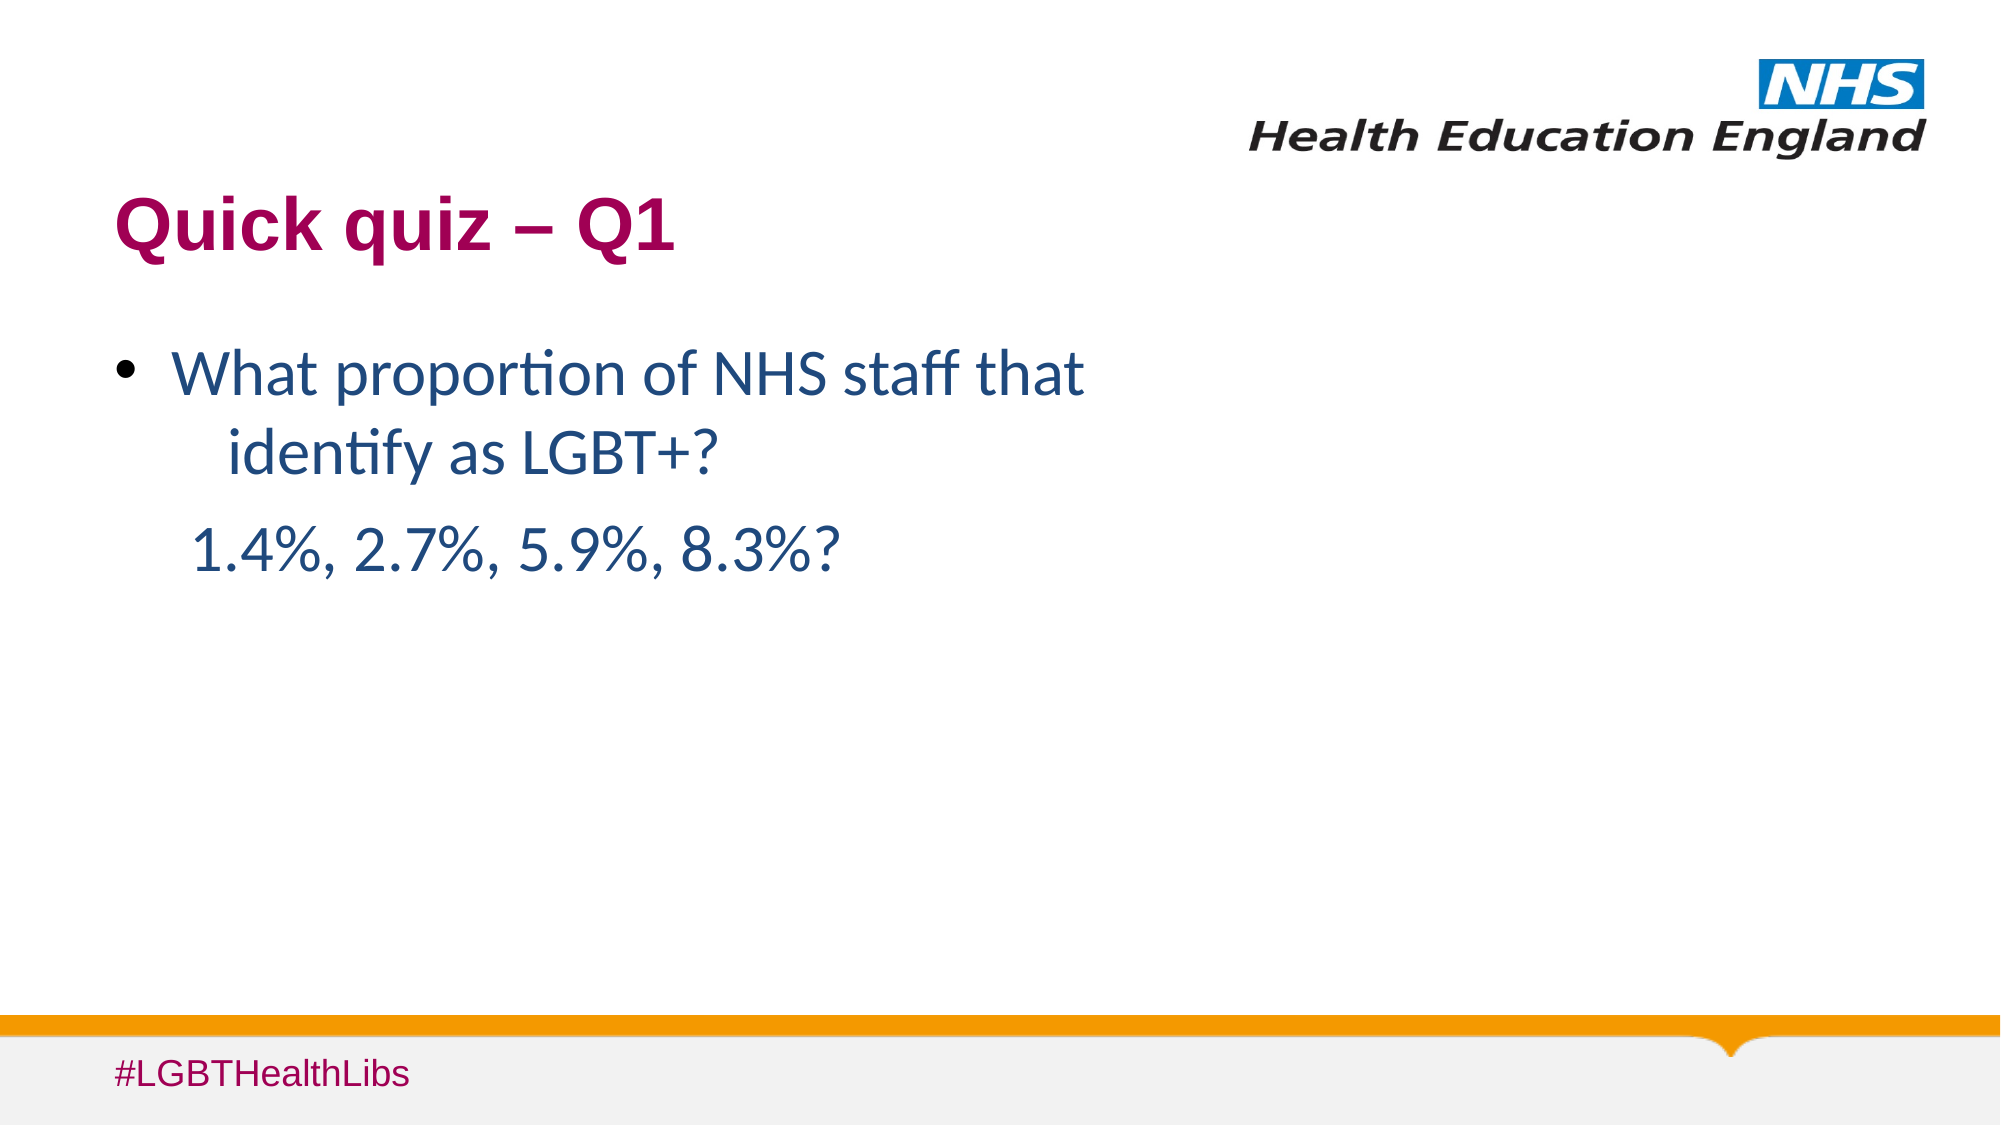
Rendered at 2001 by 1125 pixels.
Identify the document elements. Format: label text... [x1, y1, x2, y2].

title Quick quiz – Q1 [99, 168, 1801, 280]
text_box #LGBTHealthLibs [99, 1041, 510, 1103]
list What proportion of NHS staff that identify as LGBT+? 1.4%, 2.7%, 5.9%, 8.3%? [99, 320, 1801, 932]
